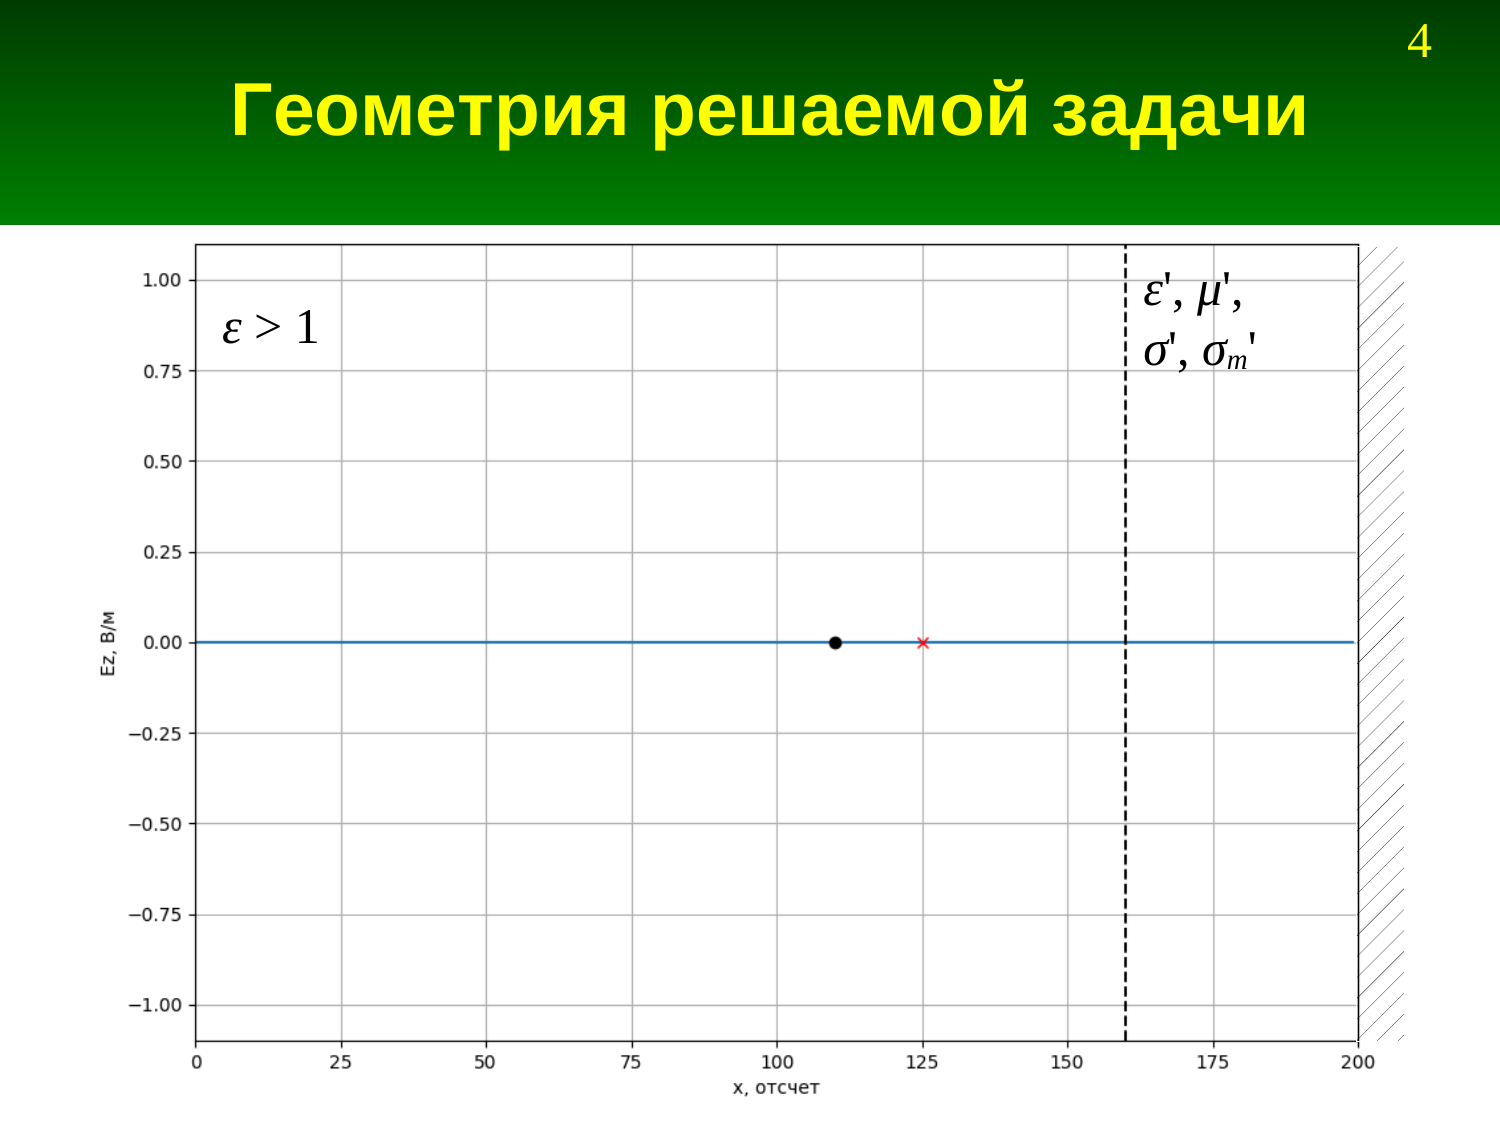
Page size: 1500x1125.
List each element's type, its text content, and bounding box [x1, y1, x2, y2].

text_box ε > 1 [207, 286, 337, 362]
text_box [1356, 246, 1405, 1042]
title Геометрия решаемой задачи [100, 7, 1441, 204]
text_box ε', μ', σ', σm' [1128, 248, 1305, 384]
picture [96, 237, 1385, 1101]
